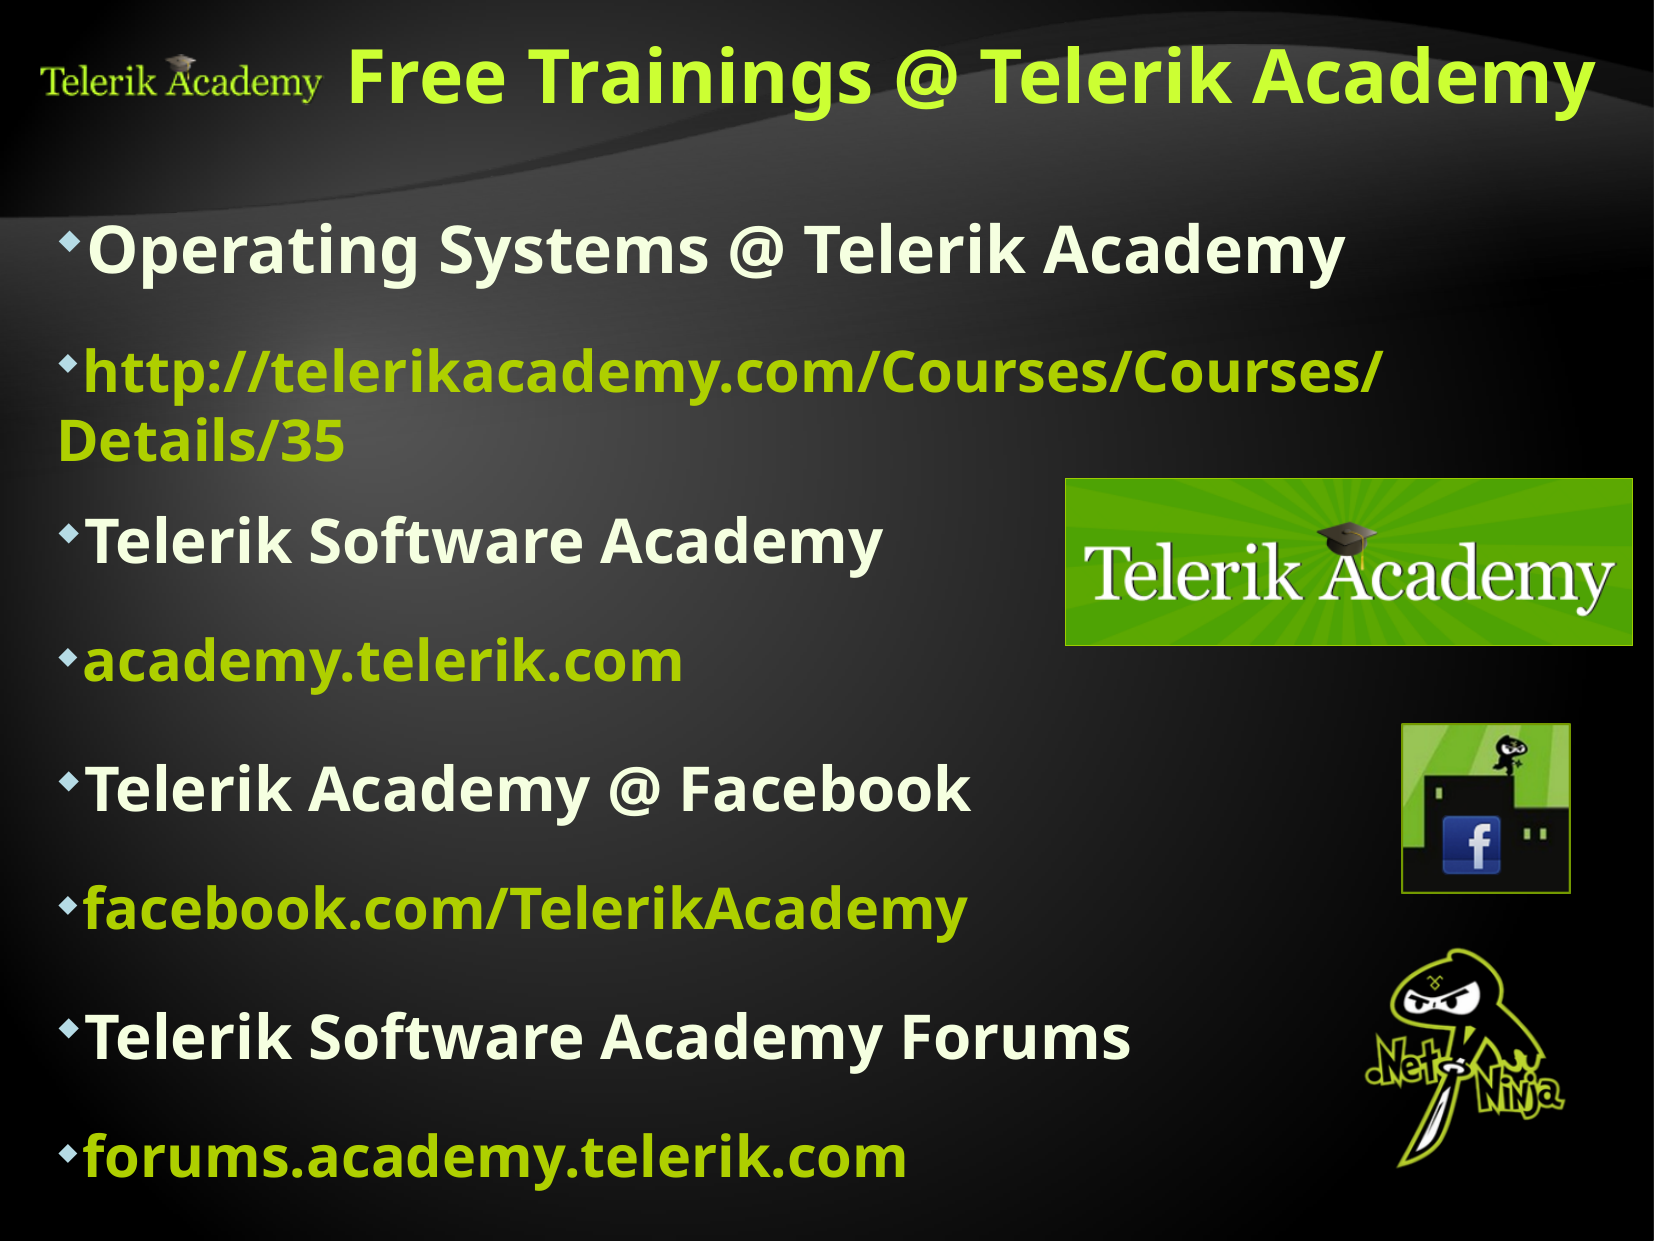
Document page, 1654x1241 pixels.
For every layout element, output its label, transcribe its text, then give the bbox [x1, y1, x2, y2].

picture [1360, 943, 1571, 1173]
picture [1065, 478, 1633, 646]
title Free Trainings @ Telerik Academy [330, 13, 1613, 166]
picture [1401, 724, 1571, 894]
list Operating Systems @ Telerik Academy http://telerikacademy.com/Courses/Courses/Details/35 Telerik Software Academy academy.telerik.com Telerik Academy @ Facebook facebook.com/TelerikAcademy Telerik Software Academy Forums forums.academy.telerik.com [41, 192, 1613, 1213]
